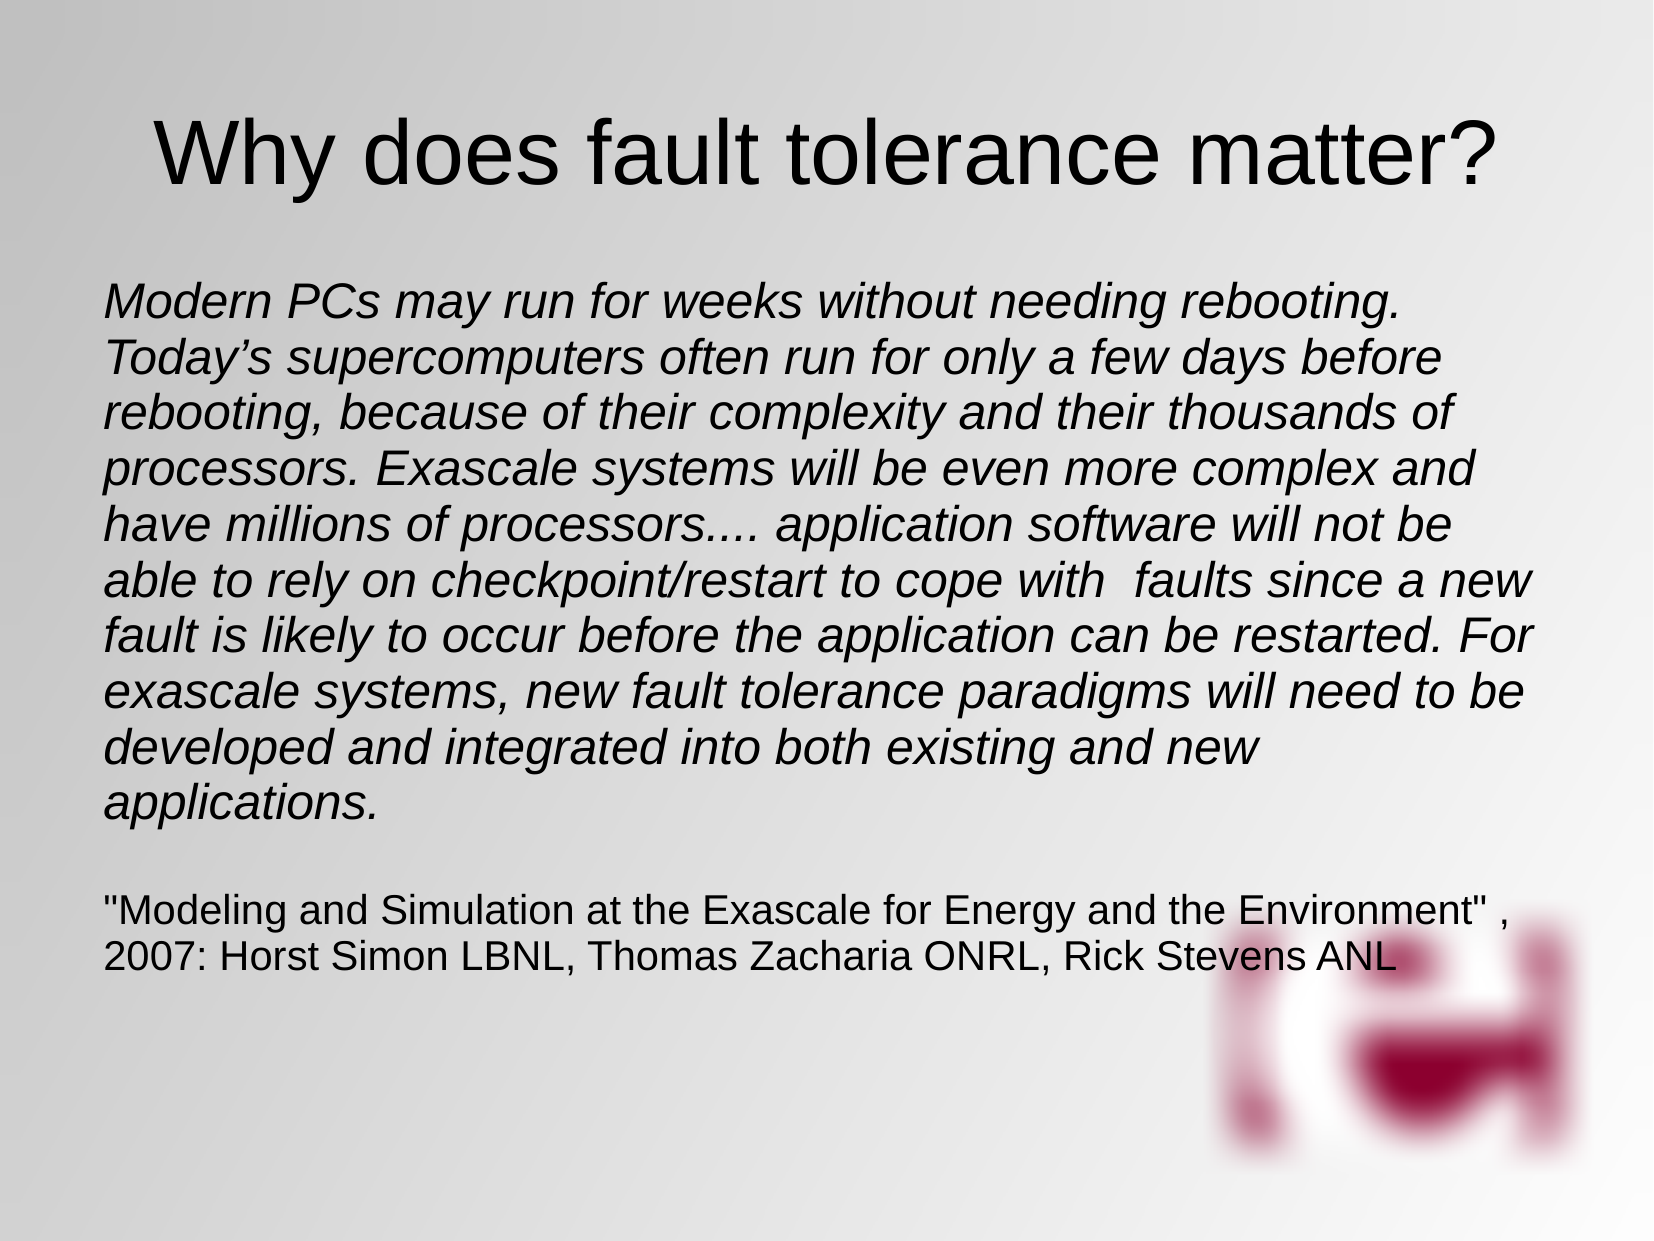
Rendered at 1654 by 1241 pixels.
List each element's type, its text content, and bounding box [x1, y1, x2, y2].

text_box Modern PCs may run for weeks without needing rebooting. Today’s supercomputers often run for only a few days before rebooting, because of their complexity and their thousands of processors. Exascale systems will be even more complex and have millions of processors.... application software will not be able to rely on checkpoint/restart to cope with faults since a new fault is likely to occur before the application can be restarted. For exascale systems, new fault tolerance paradigms will need to be developed and integrated into both existing and new applications. "Modeling and Simulation at the Exascale for Energy and the Environment" , 2007: Horst Simon LBNL, Thomas Zacharia ONRL, Rick Stevens ANL [88, 265, 1565, 1029]
picture [0, 0, 1654, 1241]
title Why does fault tolerance matter? [82, 56, 1571, 250]
